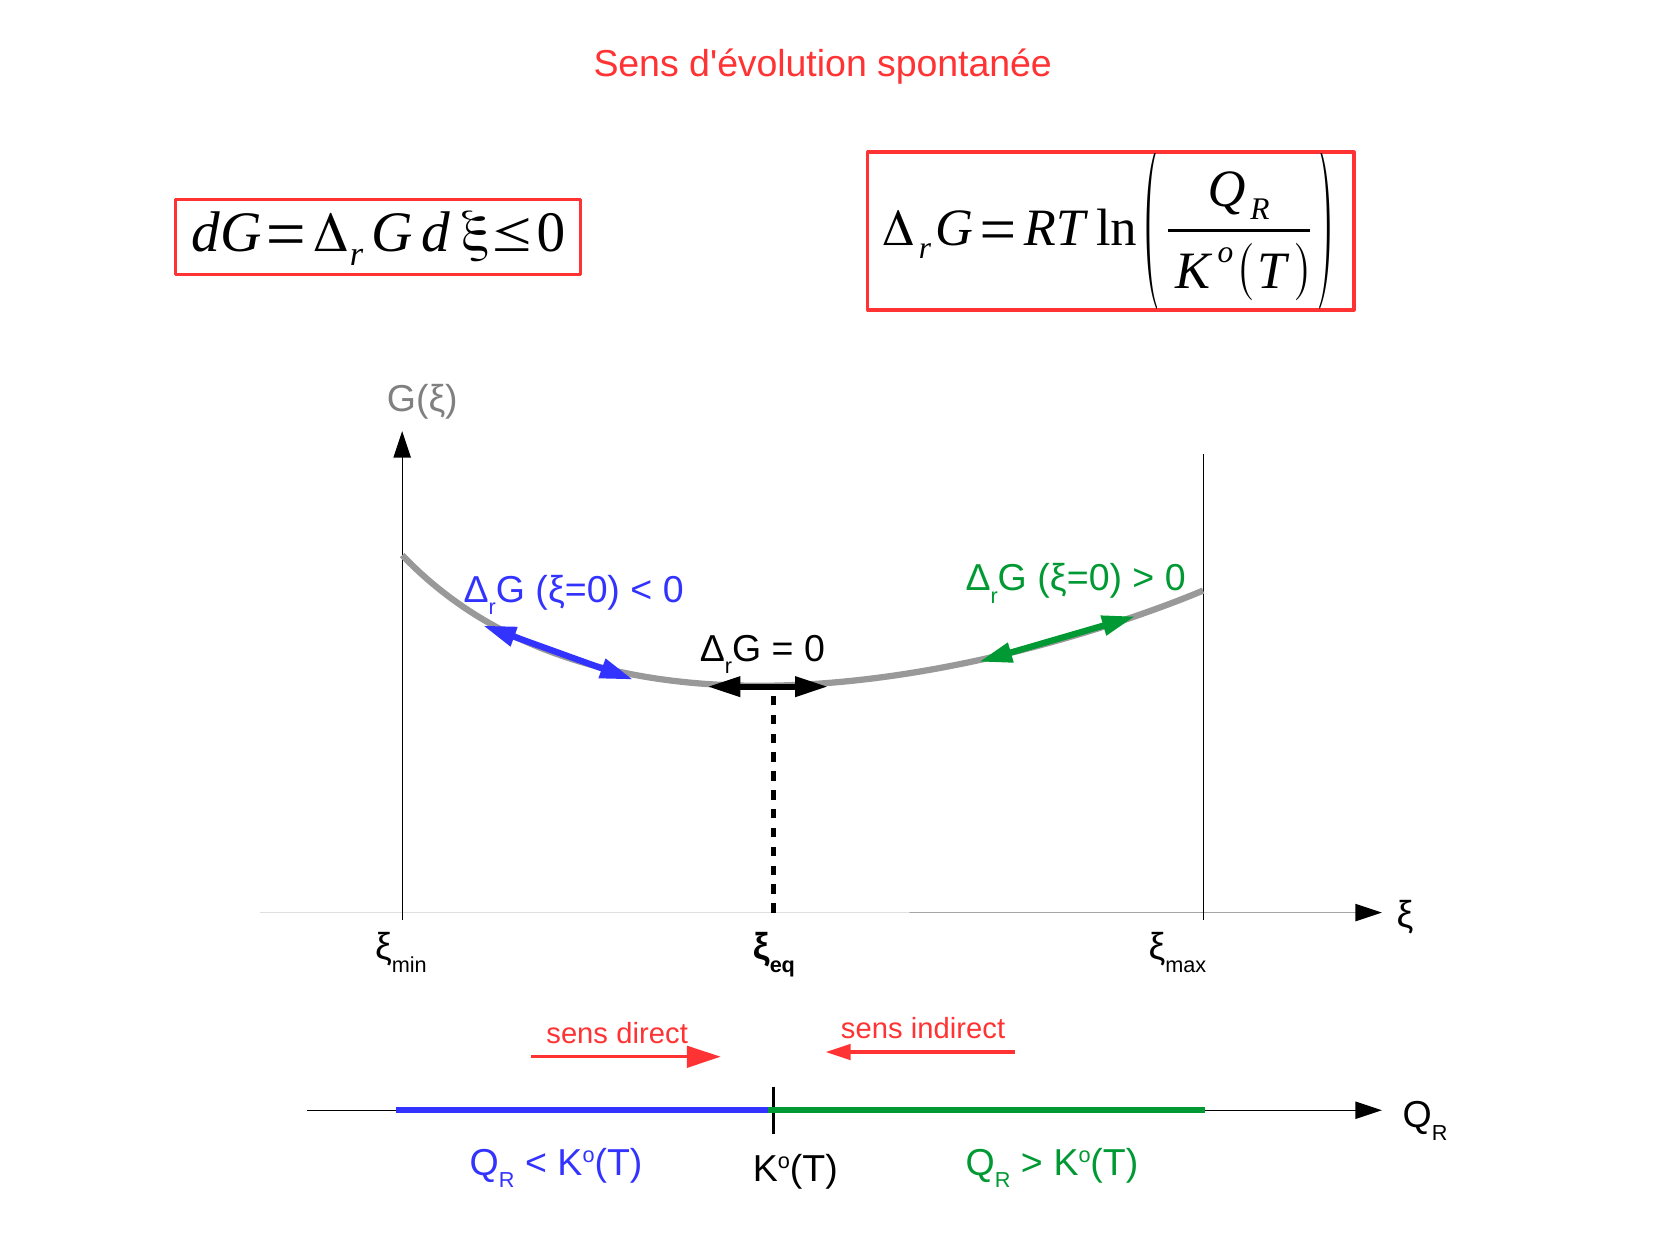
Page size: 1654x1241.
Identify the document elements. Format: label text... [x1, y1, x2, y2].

text_box ΔrG = 0 [685, 620, 863, 682]
text_box QR [1387, 1086, 1530, 1153]
text_box ξeq [738, 918, 815, 999]
text_box ξ [1381, 885, 1441, 943]
text_box G(ξ) [372, 369, 491, 427]
chart [869, 153, 1353, 309]
text_box Ko(T) [738, 1139, 857, 1197]
chart [177, 200, 579, 273]
text_box ΔrG (ξ=0) < 0 [448, 561, 709, 627]
text_box QR < Ko(T) [454, 1133, 674, 1200]
text_box Sens d'évolution spontanée [578, 35, 1081, 95]
text_box ξmin [360, 918, 455, 999]
text_box sens indirect [826, 1004, 1028, 1053]
text_box ΔrG (ξ=0) > 0 [950, 549, 1211, 616]
text_box sens direct [531, 1009, 709, 1058]
text_box ξmax [1133, 918, 1268, 999]
text_box QR > Ko(T) [950, 1133, 1235, 1200]
